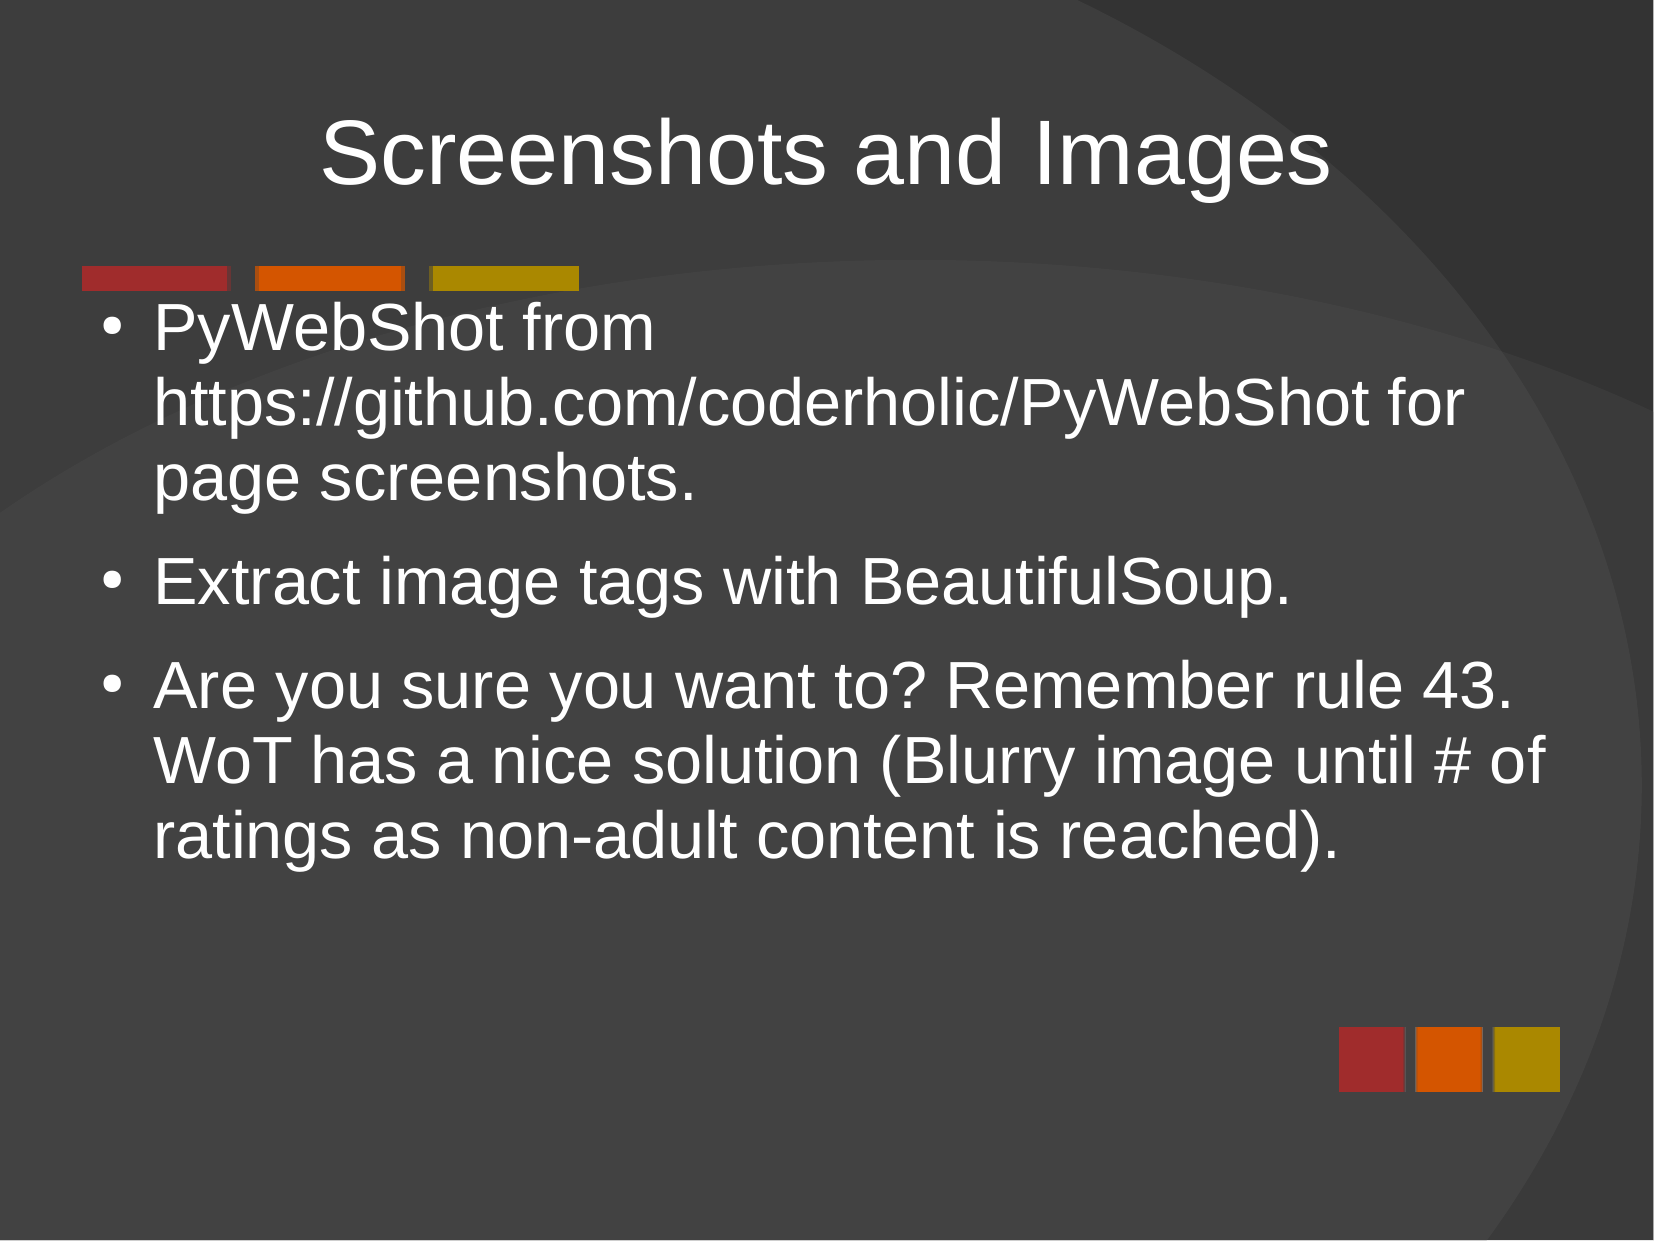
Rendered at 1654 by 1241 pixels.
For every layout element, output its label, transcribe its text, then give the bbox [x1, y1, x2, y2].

picture [1339, 1027, 1560, 1092]
list PyWebShot from https://github.com/coderholic/PyWebShot for page screenshots. Extract image tags with BeautifulSoup. Are you sure you want to? Remember rule 43. WoT has a nice solution (Blurry image until # of ratings as non-adult content is reached). [82, 290, 1571, 1010]
picture [82, 266, 579, 290]
title Screenshots and Images [82, 49, 1571, 257]
